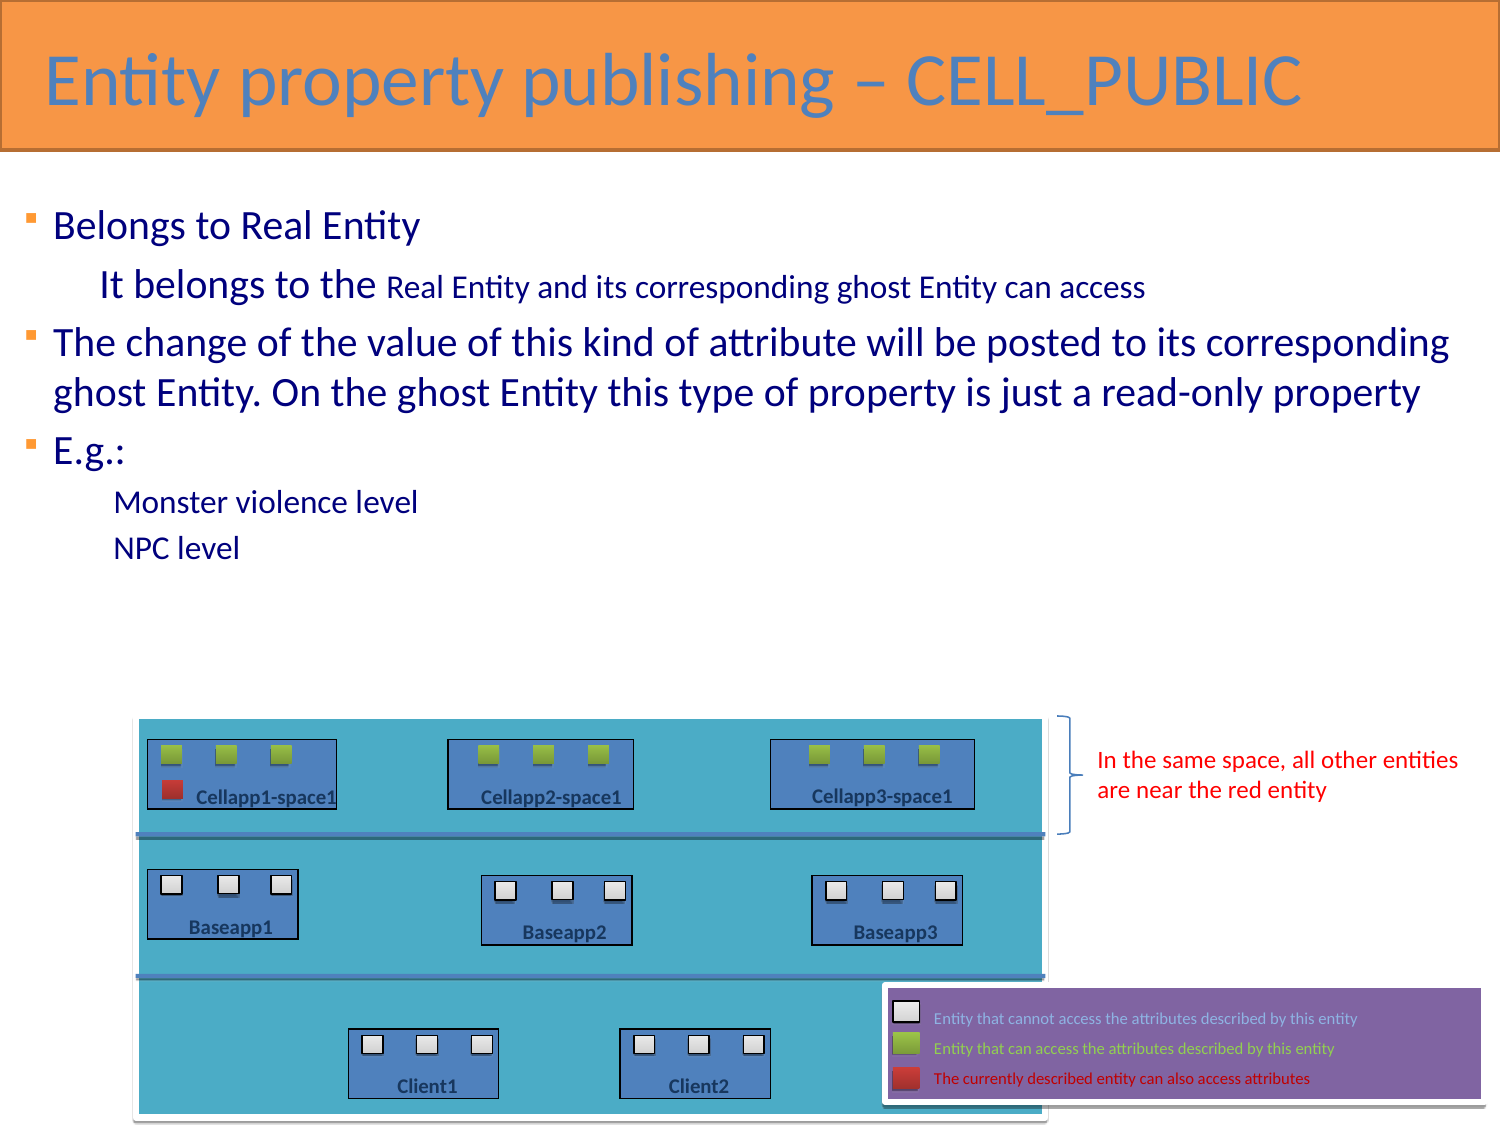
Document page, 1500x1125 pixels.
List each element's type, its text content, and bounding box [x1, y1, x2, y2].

text_box [135, 978, 1485, 1118]
text_box [135, 837, 1046, 973]
text_box Cellapp1-space1 [181, 775, 362, 816]
text_box Client2 [654, 1065, 786, 1106]
text_box Baseapp2 [507, 911, 626, 952]
text_box [135, 716, 1046, 832]
text_box In the same space, all other entities are near the red entity [1082, 736, 1485, 812]
text_box Entity that cannot access the attributes described by this entity Entity that can access the attributes described by this entity The currently described entity can also access attributes [919, 990, 1485, 1125]
text_box Cellapp2-space1 [466, 775, 645, 816]
text_box [0, 0, 1500, 150]
text_box Baseapp3 [838, 911, 957, 952]
text_box Belongs to Real Entity It belongs to the Real Entity and its corresponding ghost Entity can access The change of the value of this kind of attribute will be posted to its corresponding ghost Entity. On the ghost Entity this type of property is just a read-only property E.g.: Monster violence level NPC level [14, 196, 1500, 681]
text_box Baseapp1 [174, 905, 292, 946]
title Entity property publishing – CELL_PUBLIC [29, 21, 1483, 129]
text_box Cellapp3-space1 [797, 775, 987, 815]
text_box Client1 [382, 1065, 514, 1106]
